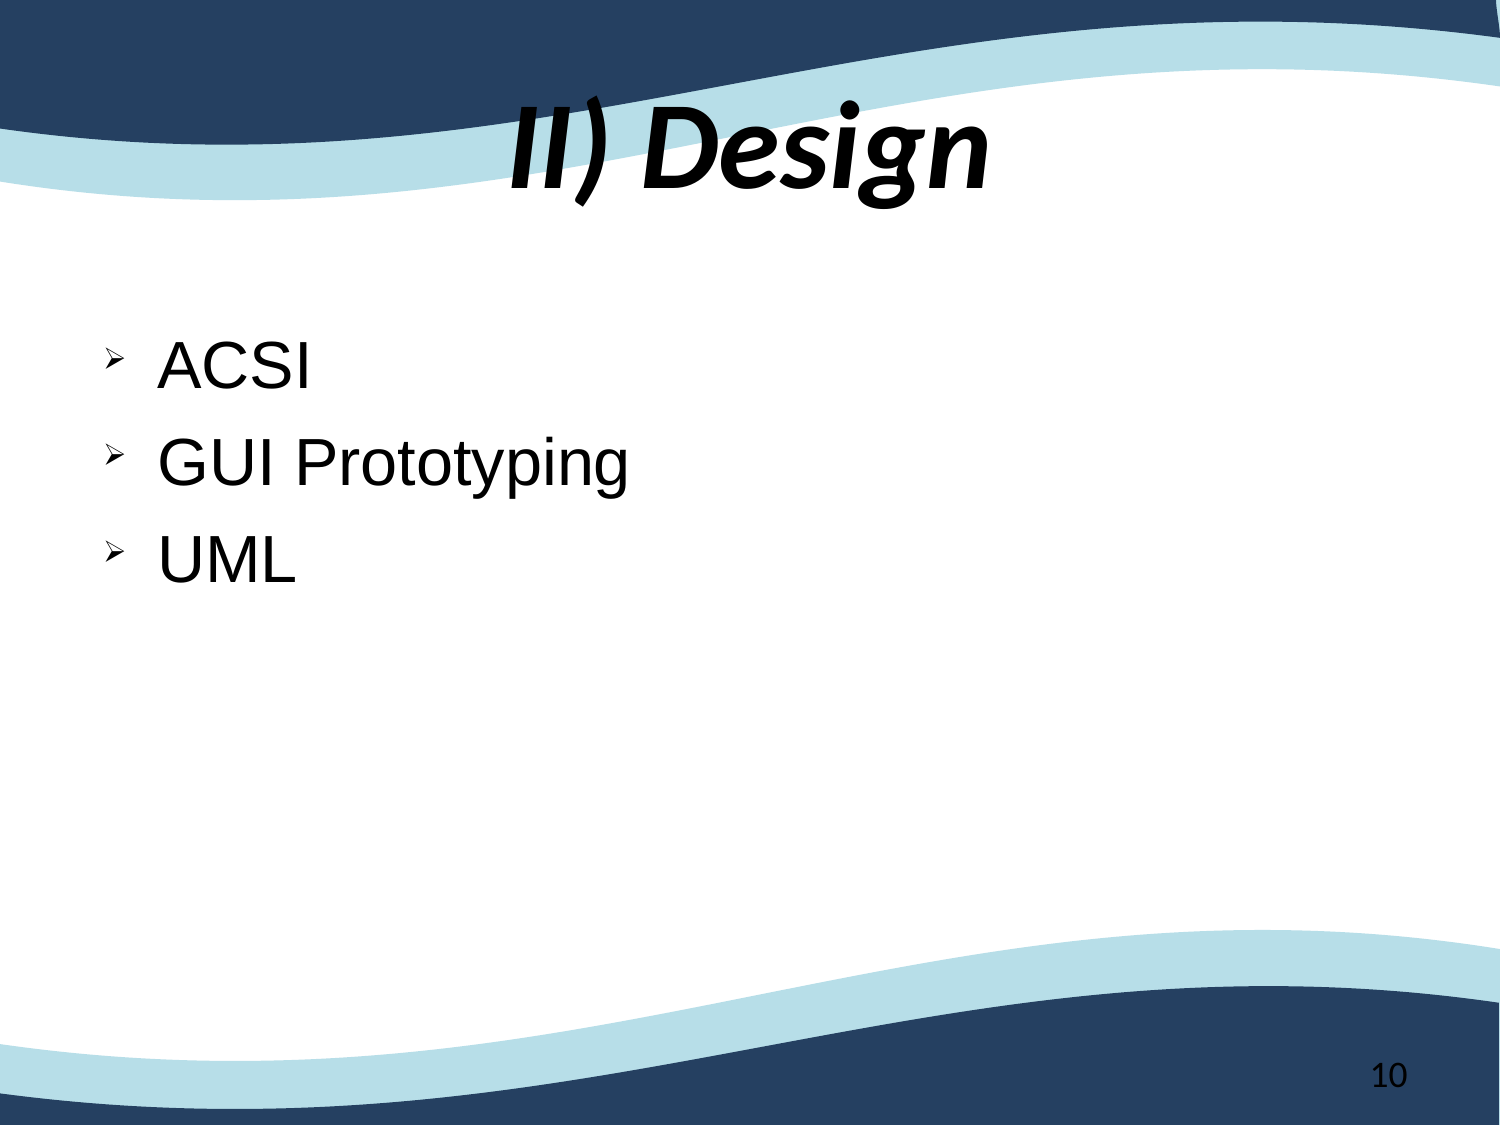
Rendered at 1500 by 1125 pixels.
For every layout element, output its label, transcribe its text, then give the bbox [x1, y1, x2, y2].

title II) Design [74, 21, 1425, 257]
list ACSI GUI Prototyping UML [88, 314, 1436, 835]
